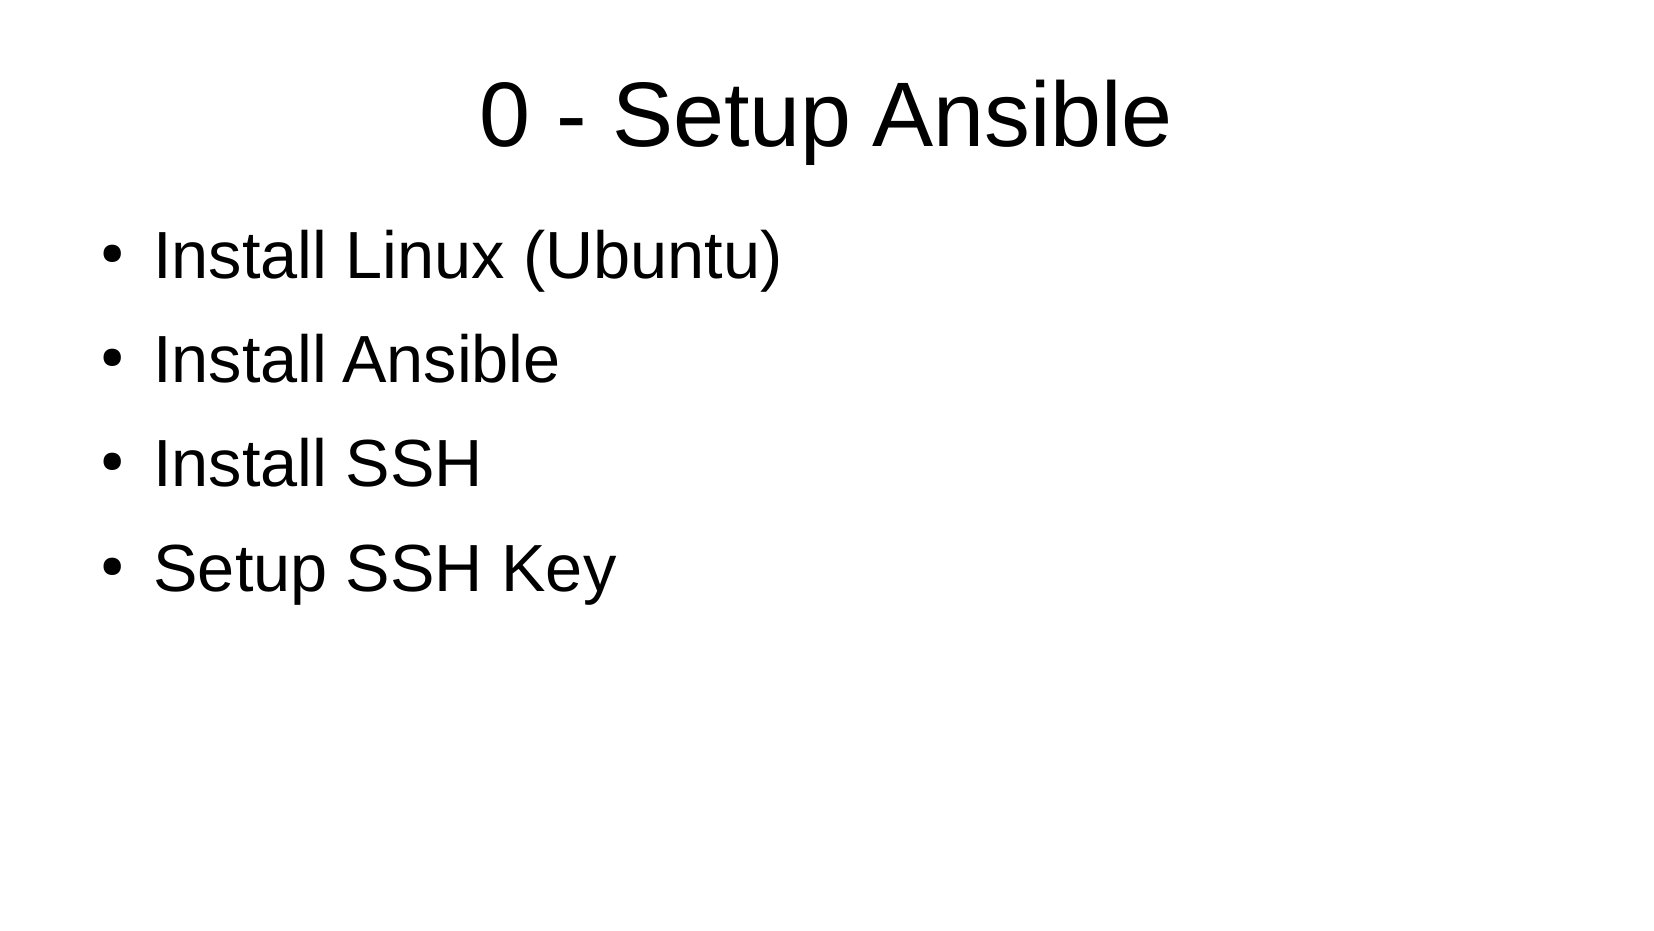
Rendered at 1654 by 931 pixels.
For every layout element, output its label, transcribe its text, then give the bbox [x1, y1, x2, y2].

list Install Linux (Ubuntu) Install Ansible Install SSH Setup SSH Key [82, 217, 1571, 758]
title 0 - Setup Ansible [82, 37, 1571, 193]
